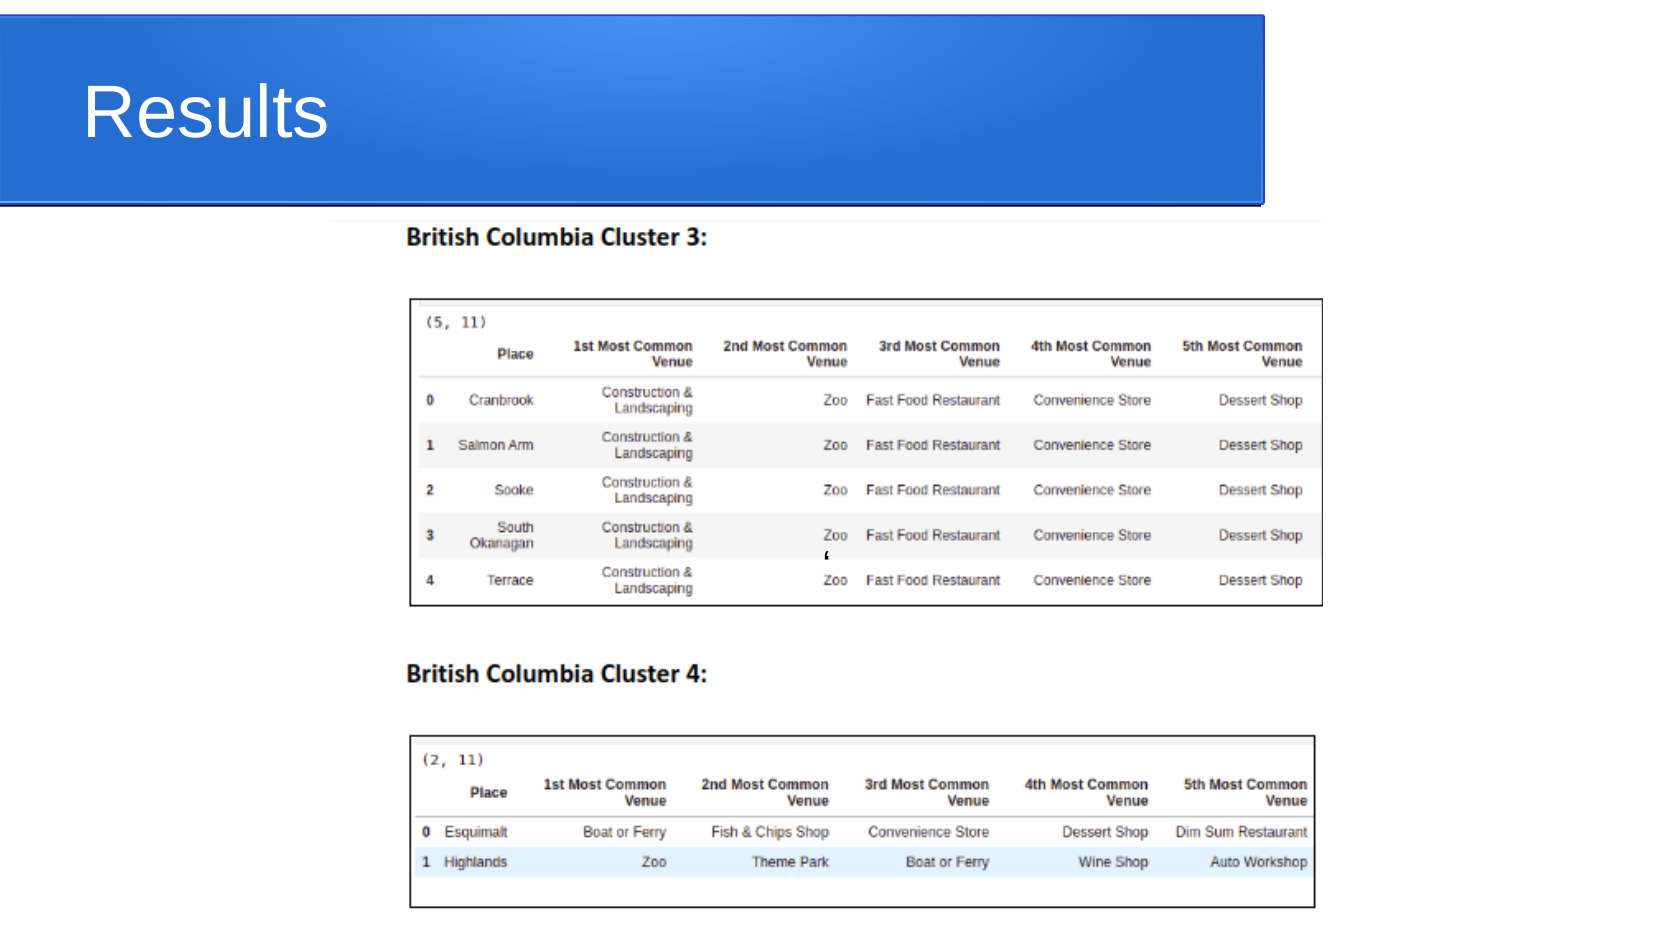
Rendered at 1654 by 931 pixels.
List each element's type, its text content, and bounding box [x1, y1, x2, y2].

picture [330, 220, 1323, 910]
title Results [82, 35, 1235, 189]
